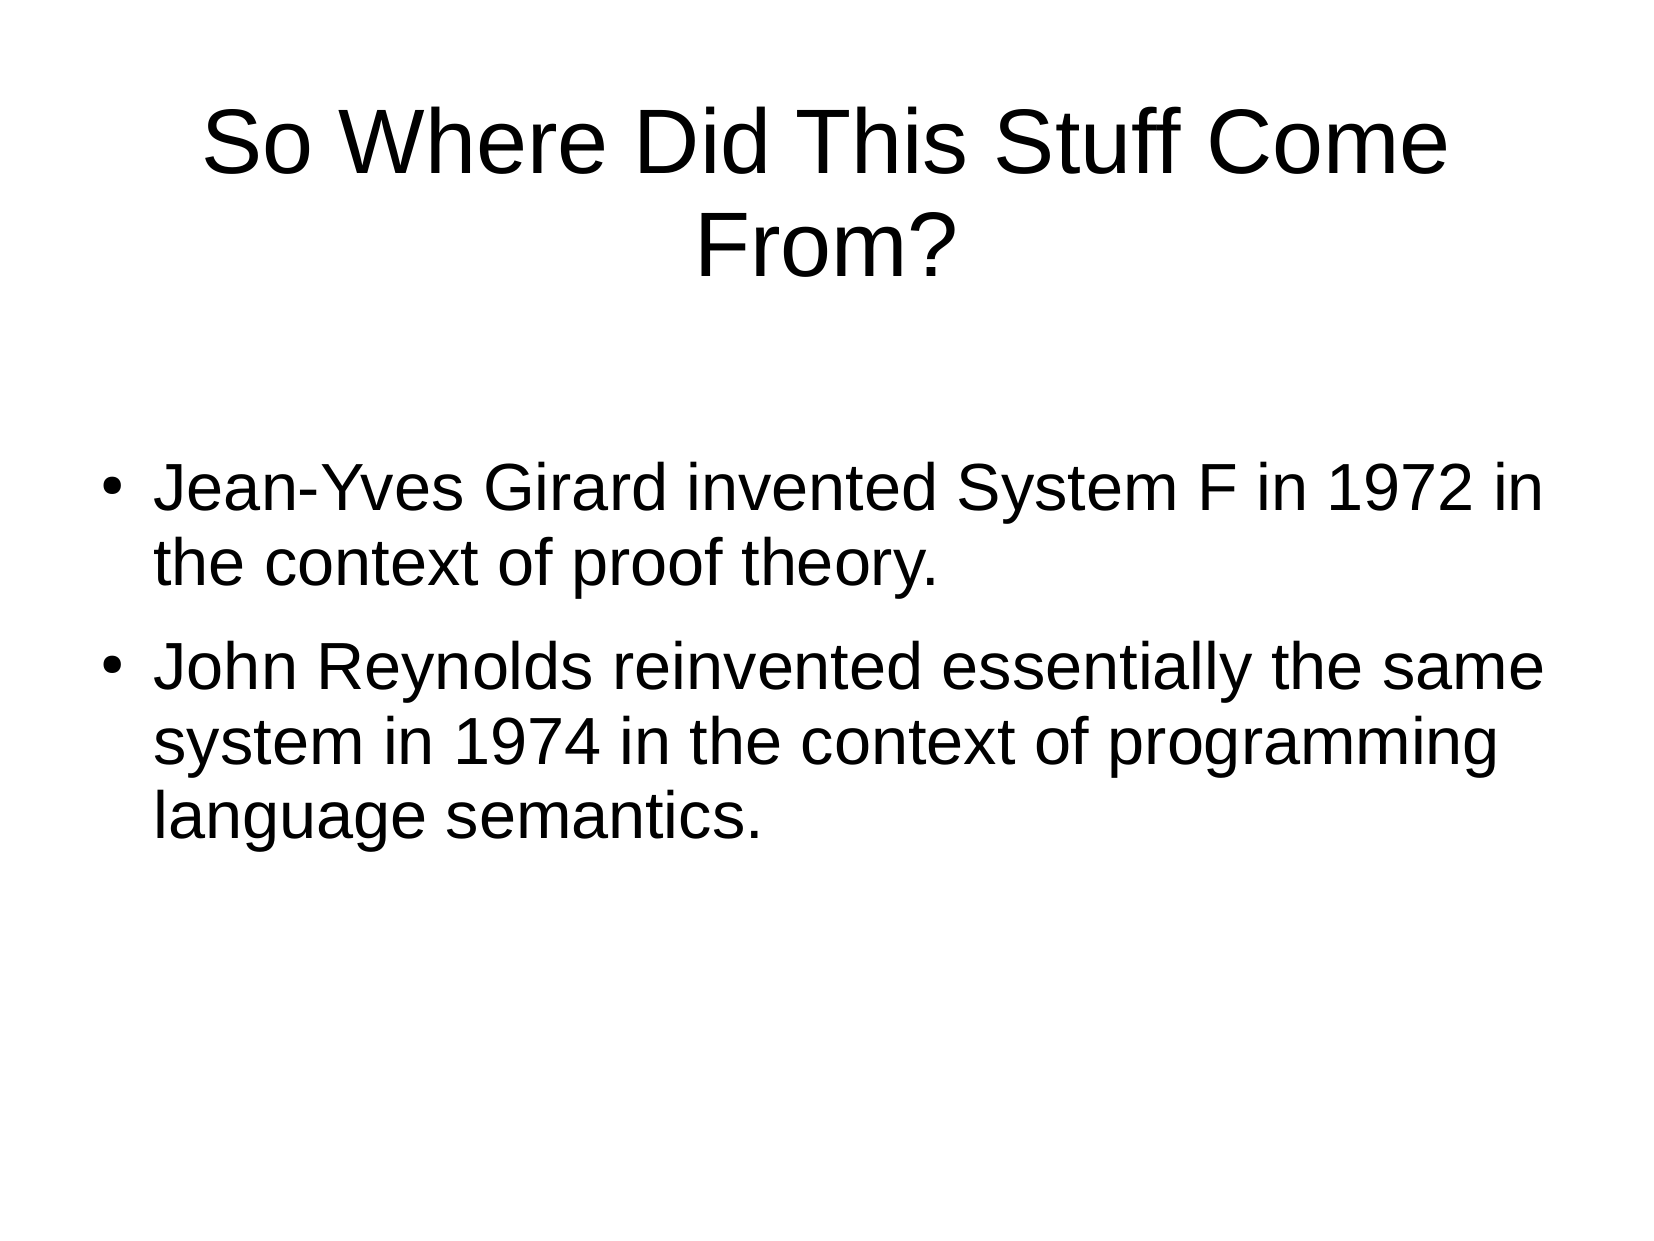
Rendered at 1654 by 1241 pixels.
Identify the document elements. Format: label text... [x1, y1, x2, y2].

list Jean-Yves Girard invented System F in 1972 in the context of proof theory. John Reynolds reinvented essentially the same system in 1974 in the context of programming language semantics. [82, 450, 1571, 1109]
title So Where Did This Stuff Come From? [82, 90, 1571, 298]
